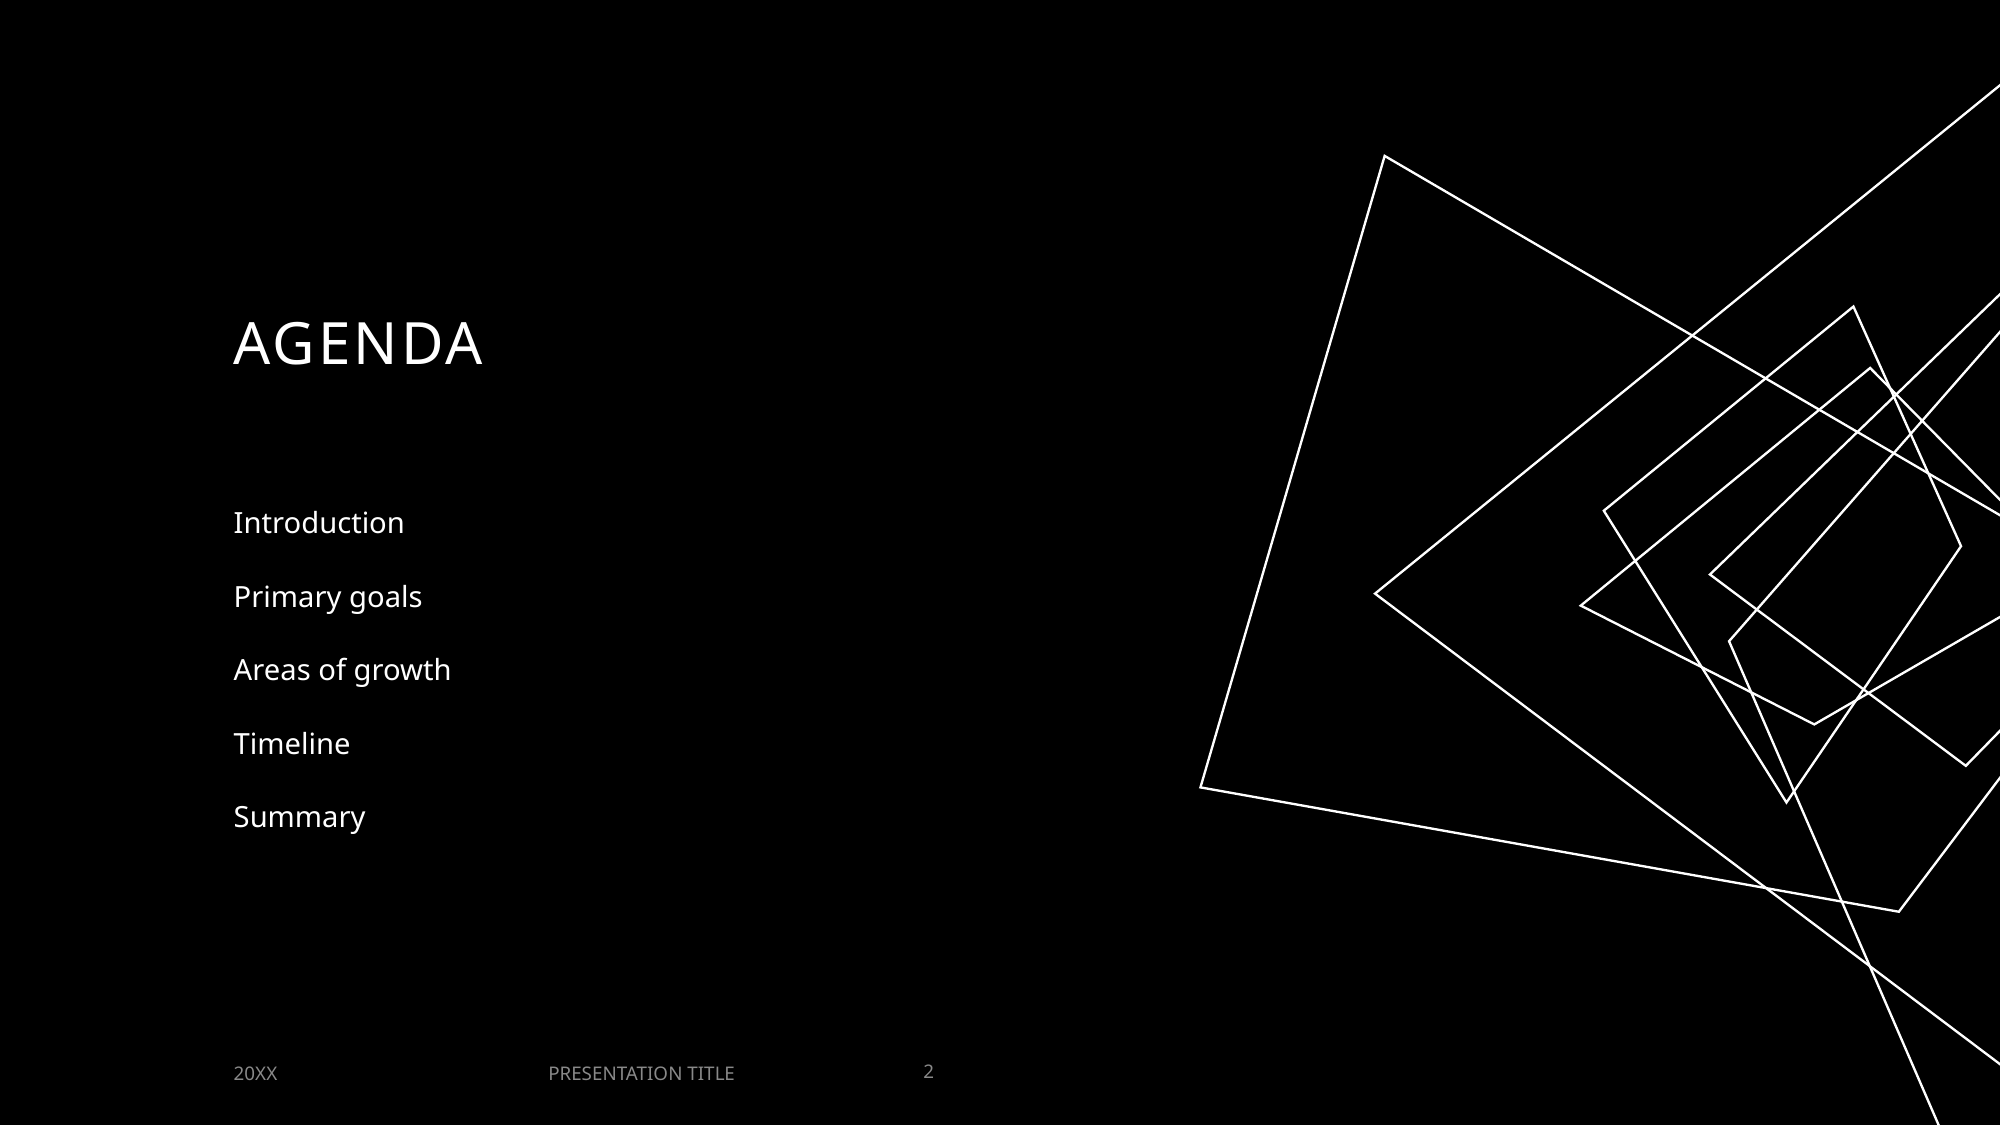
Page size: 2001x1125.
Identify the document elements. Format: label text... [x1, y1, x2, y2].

list Introduction Primary goals Areas of growth Timeline Summary [218, 479, 694, 893]
text_box 20XX [218, 1042, 381, 1103]
text_box PRESENTATION TITLE [437, 1042, 846, 1103]
text_box 2 [908, 1042, 1071, 1103]
title AGENDA [218, 167, 694, 385]
